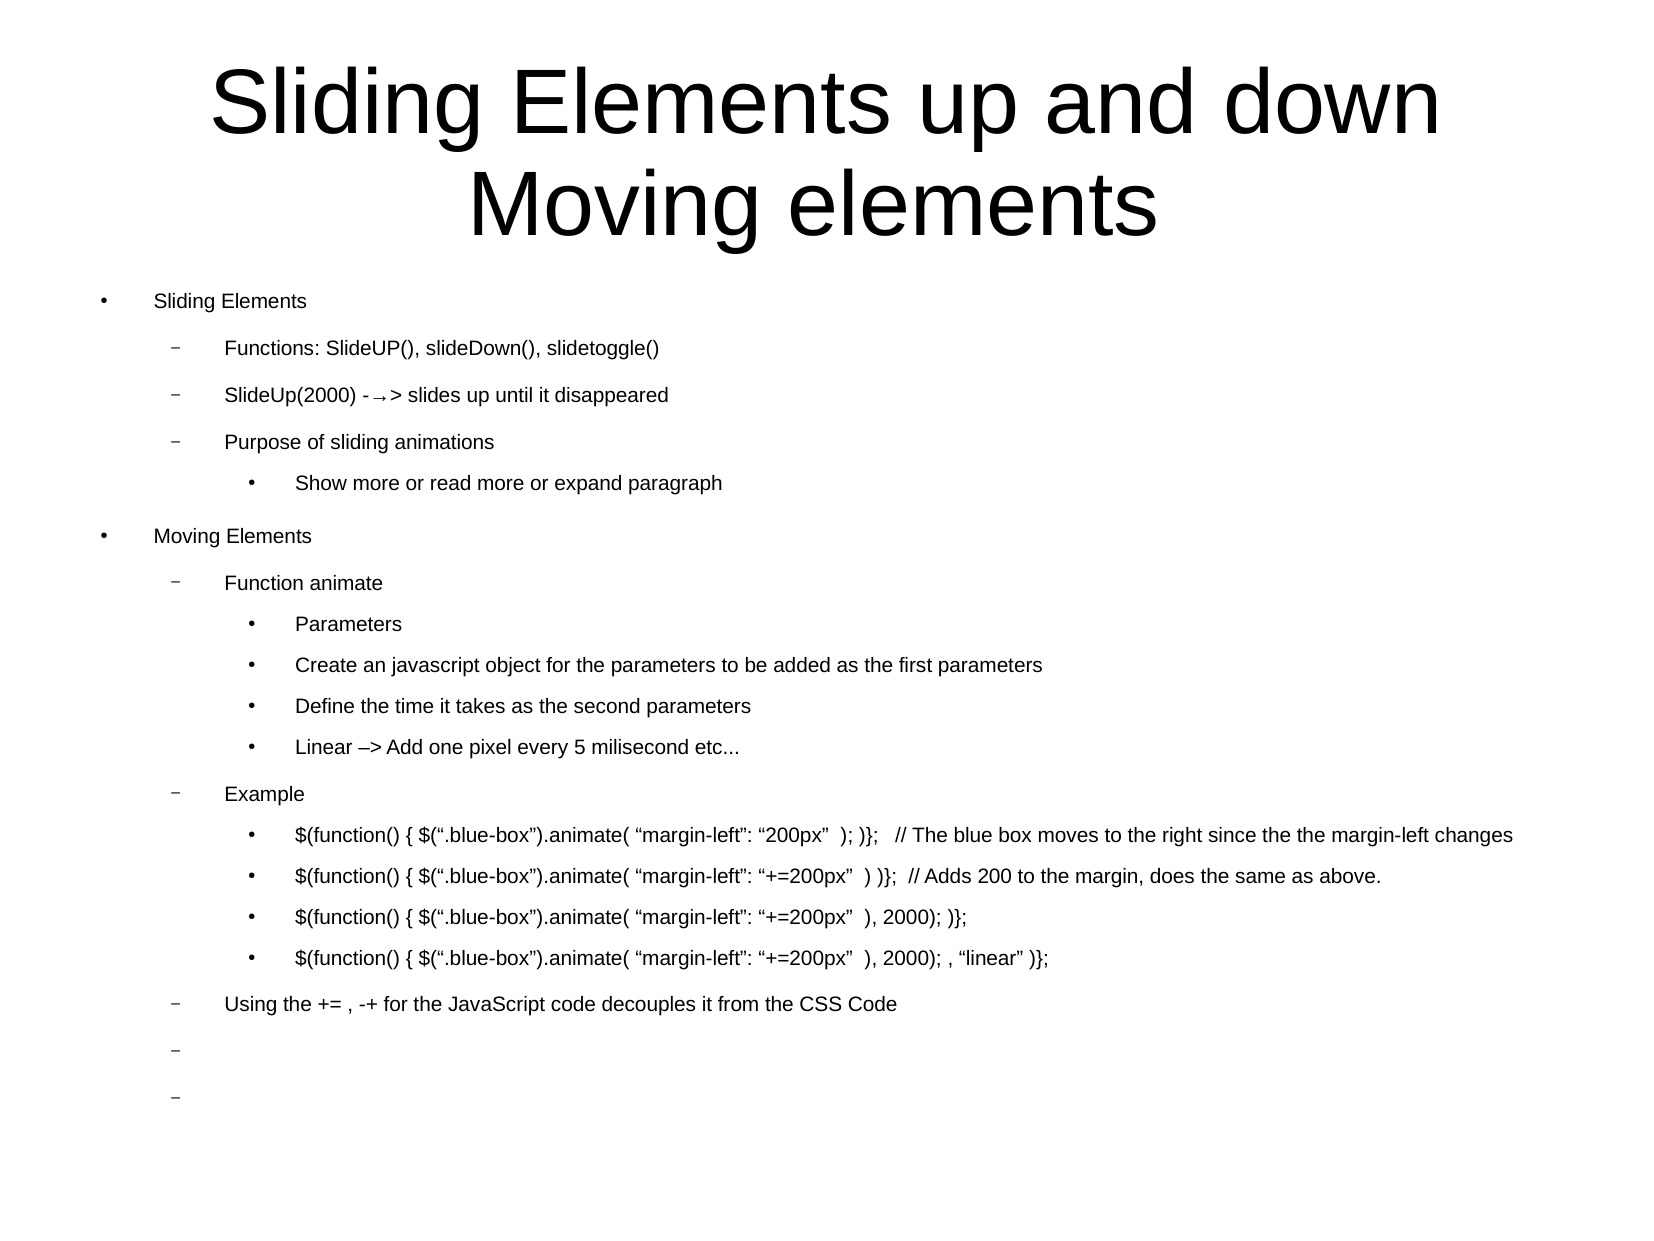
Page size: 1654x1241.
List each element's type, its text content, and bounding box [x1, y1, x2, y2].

title Sliding Elements up and down Moving elements [82, 49, 1571, 257]
list Sliding Elements Functions: SlideUP(), slideDown(), slidetoggle() SlideUp(2000) -→> slides up until it disappeared Purpose of sliding animations Show more or read more or expand paragraph Moving Elements Function animate Parameters Create an javascript object for the parameters to be added as the first parameters Define the time it takes as the second parameters Linear –> Add one pixel every 5 milisecond etc... Example $(function() { $(“.blue-box”).animate( “margin-left”: “200px” ); )}; // The blue box moves to the right since the the margin-left changes $(function() { $(“.blue-box”).animate( “margin-left”: “+=200px” ) )}; // Adds 200 to the margin, does the same as above. $(function() { $(“.blue-box”).animate( “margin-left”: “+=200px” ), 2000); )}; $(function() { $(“.blue-box”).animate( “margin-left”: “+=200px” ), 2000); , “linear” )}; Using the += , -+ for the JavaScript code decouples it from the CSS Code [82, 290, 1576, 1231]
